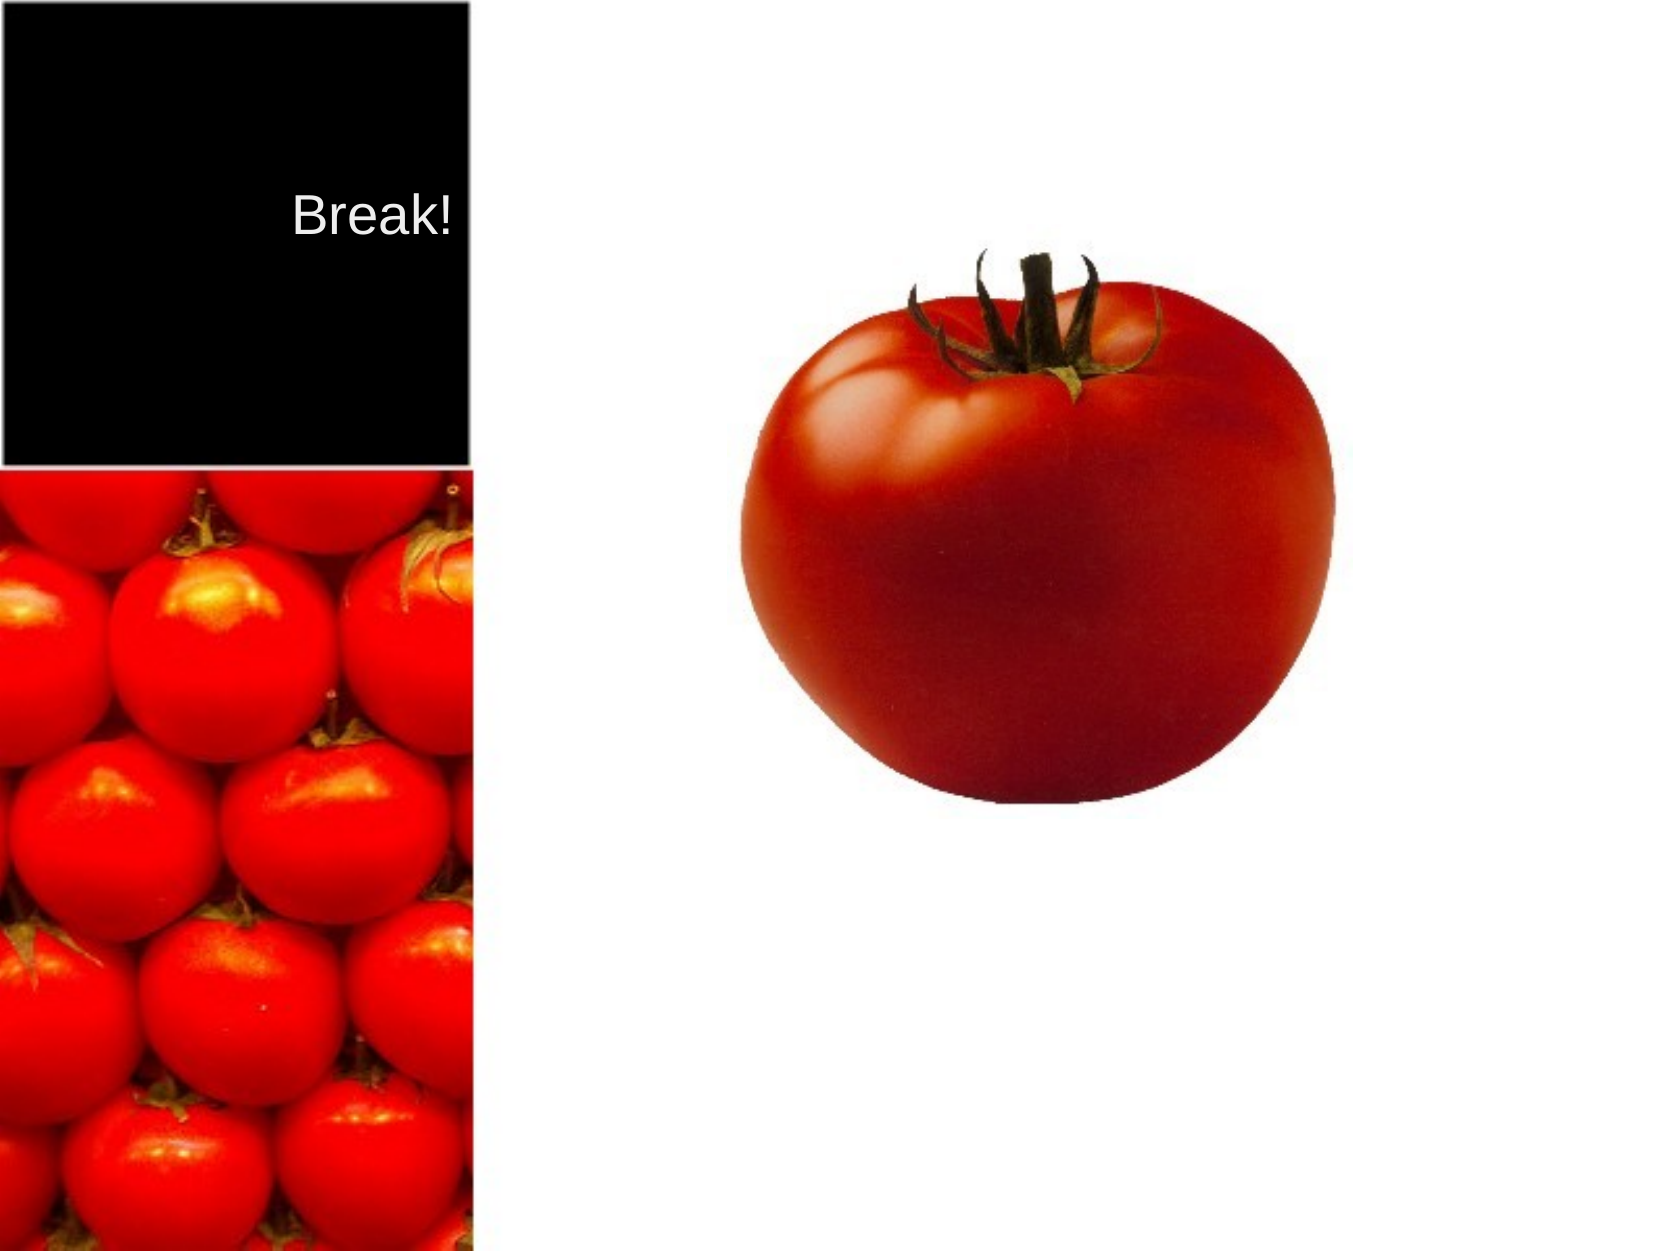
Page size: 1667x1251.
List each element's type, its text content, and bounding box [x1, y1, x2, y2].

text_box Break! [24, 183, 455, 248]
picture [0, 0, 1667, 1251]
